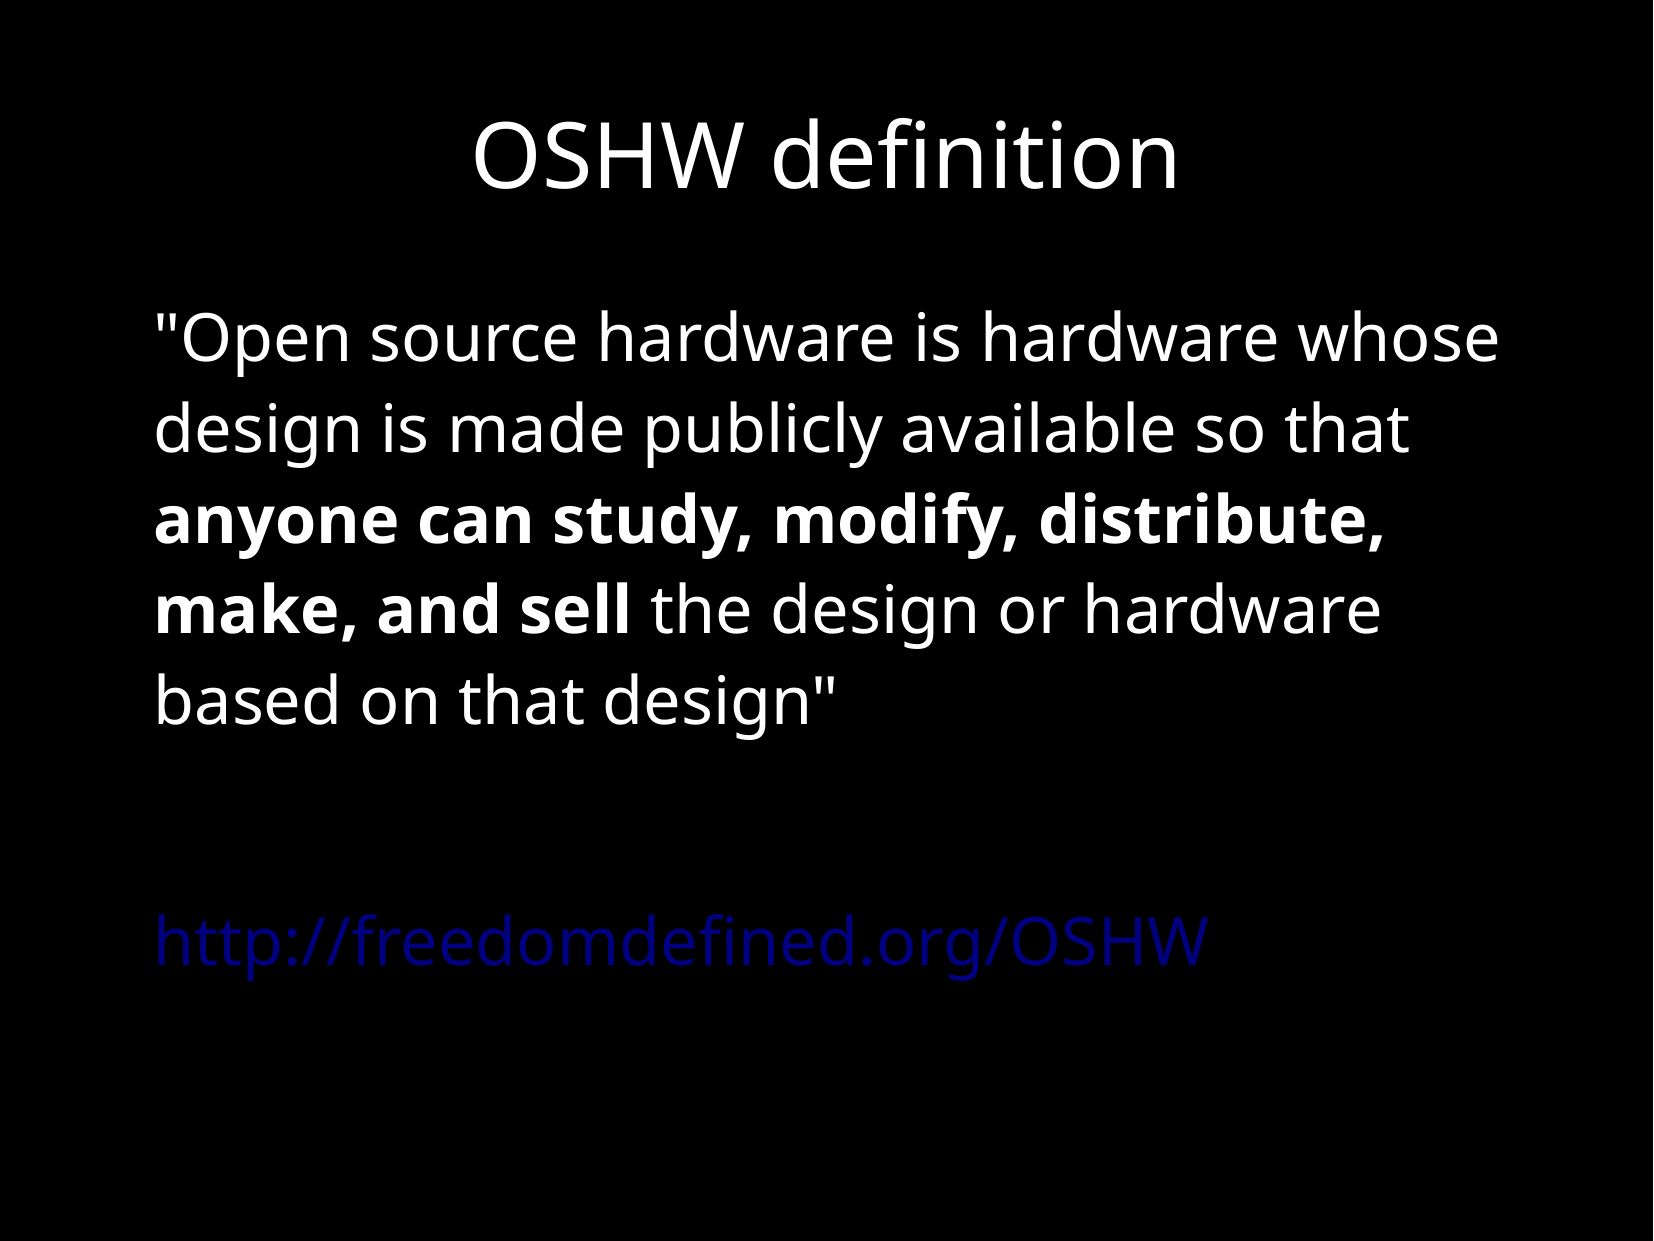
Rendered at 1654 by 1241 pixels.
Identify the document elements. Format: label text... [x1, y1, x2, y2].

title OSHW definition [82, 49, 1571, 257]
list "Open source hardware is hardware whose design is made publicly available so that anyone can study, modify, distribute, make, and sell the design or hardware based on that design" http://freedomdefined.org/OSHW [82, 290, 1571, 1010]
